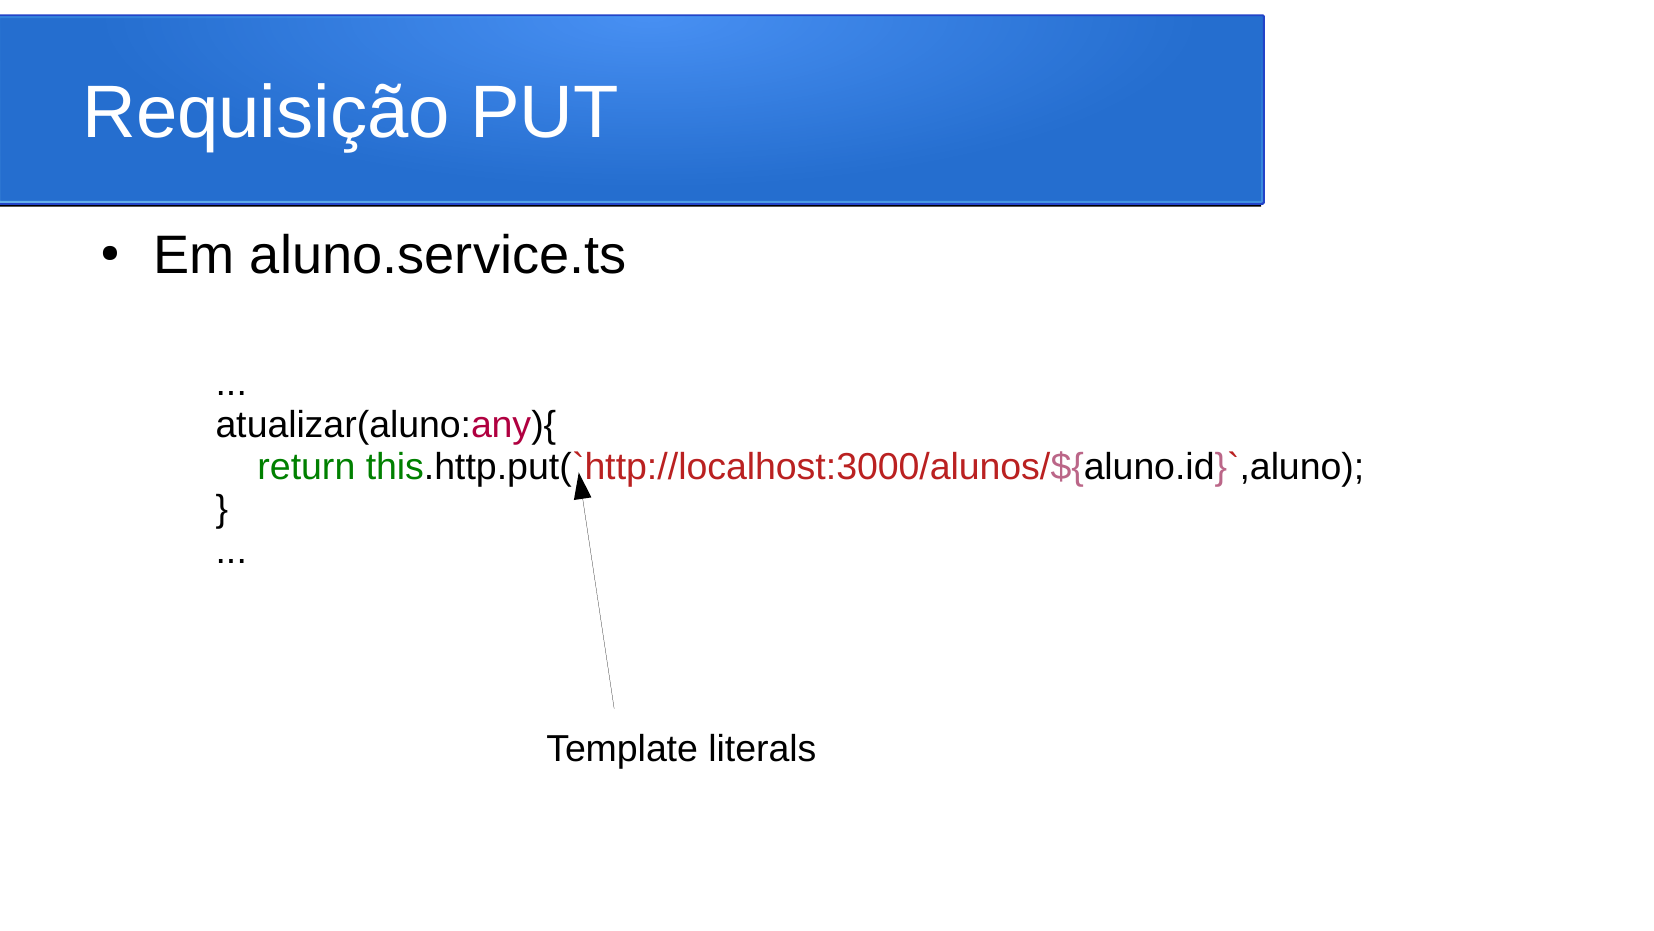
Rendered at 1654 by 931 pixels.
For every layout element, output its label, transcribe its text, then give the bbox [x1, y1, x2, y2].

list Em aluno.service.ts [82, 224, 1571, 764]
text_box Template literals [531, 720, 832, 778]
title Requisição PUT [82, 35, 1235, 189]
text_box ... atualizar(aluno:any){ return this.http.put(`http://localhost:3000/alunos/${aluno.id}`,aluno); } ... [200, 354, 1441, 580]
